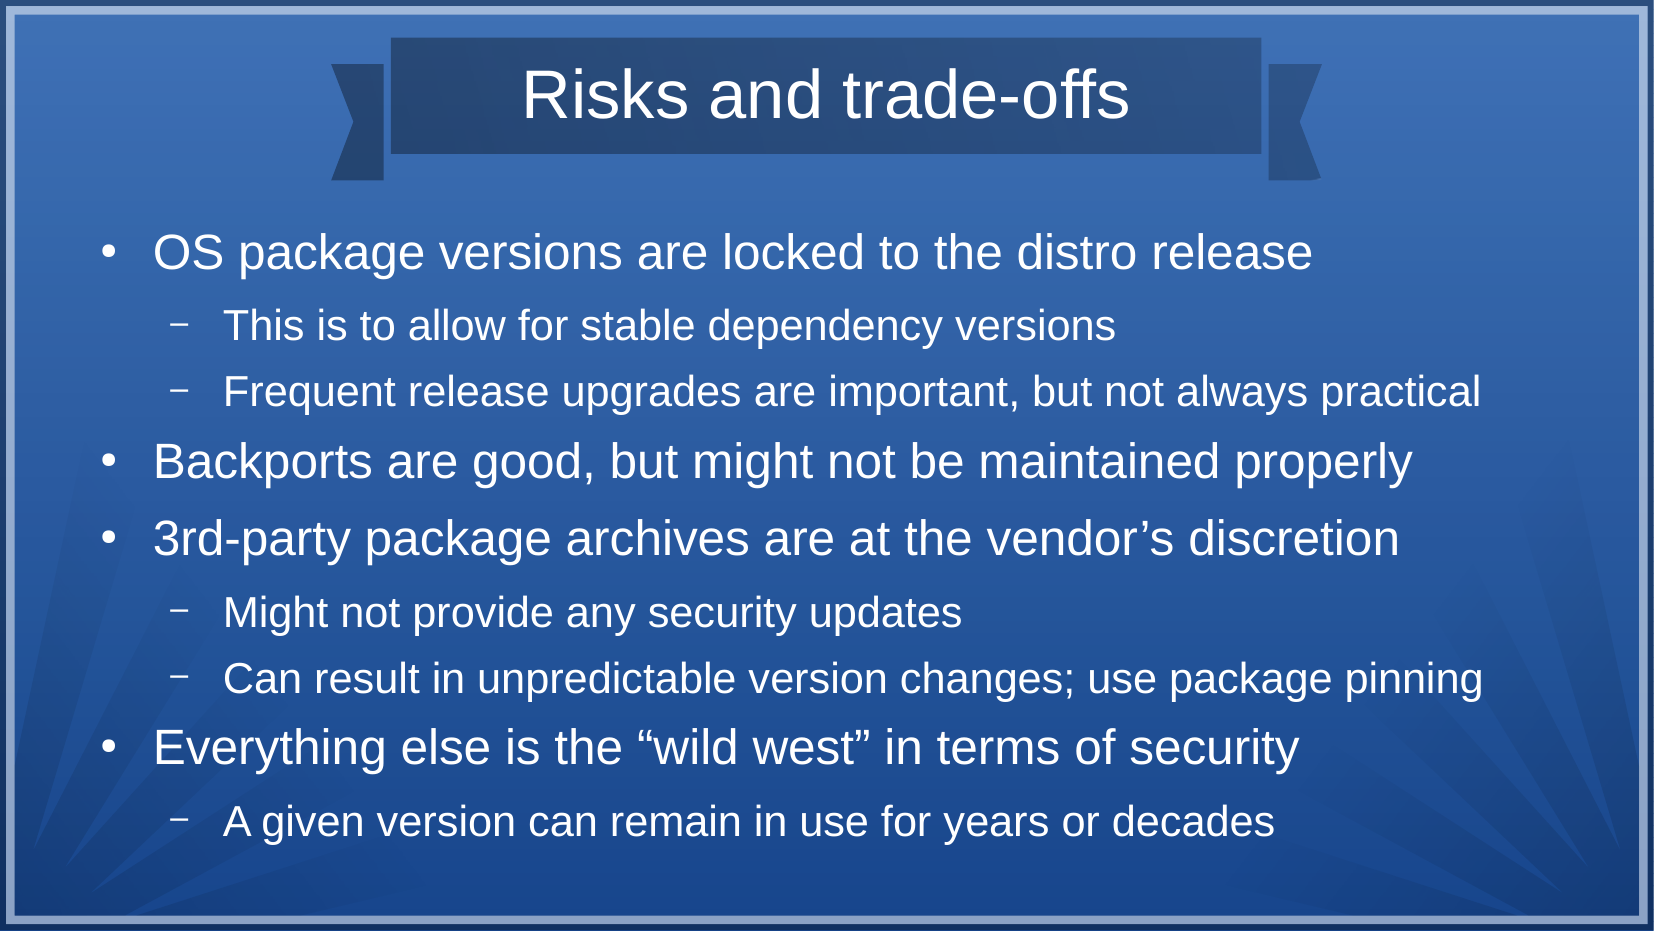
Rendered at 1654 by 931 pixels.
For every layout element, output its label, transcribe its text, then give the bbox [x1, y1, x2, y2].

list OS package versions are locked to the distro release This is to allow for stable dependency versions Frequent release upgrades are important, but not always practical Backports are good, but might not be maintained properly 3rd-party package archives are at the vendor’s discretion Might not provide any security updates Can result in unpredictable version changes; use package pinning Everything else is the “wild west” in terms of security A given version can remain in use for years or decades [82, 224, 1571, 848]
title Risks and trade-offs [389, 35, 1264, 154]
